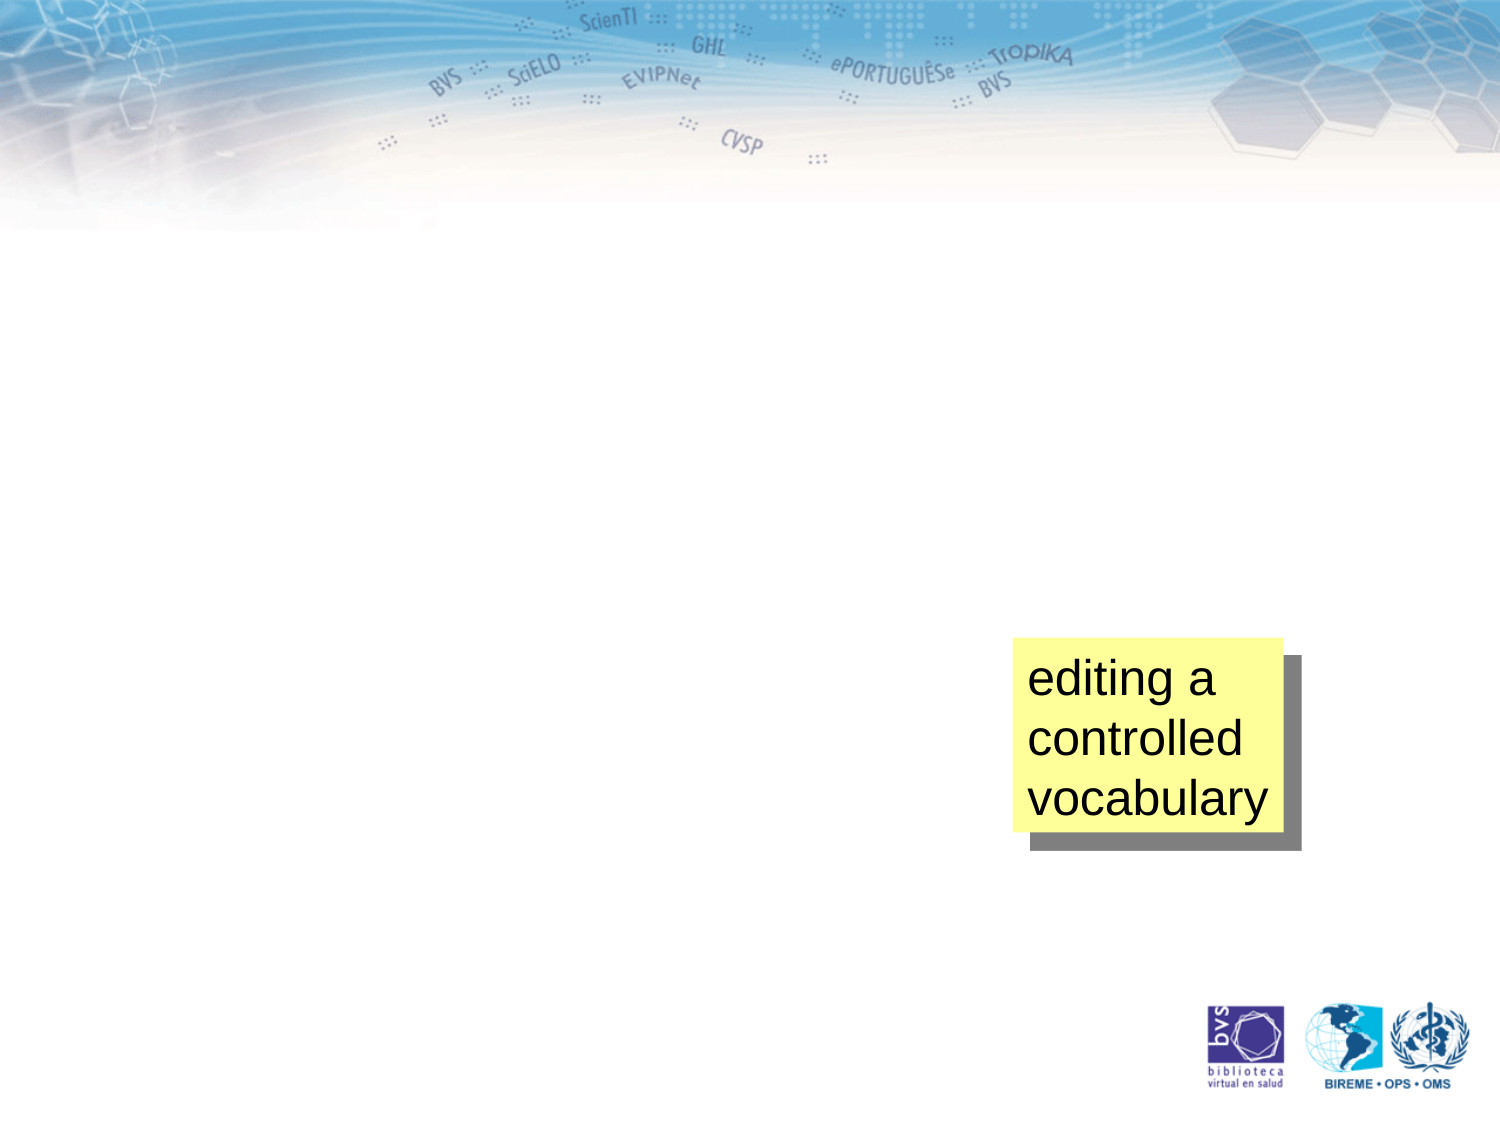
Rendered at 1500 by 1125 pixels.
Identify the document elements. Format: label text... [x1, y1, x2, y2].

picture [0, 0, 1500, 1125]
text_box editing a controlled vocabulary [1012, 637, 1284, 833]
